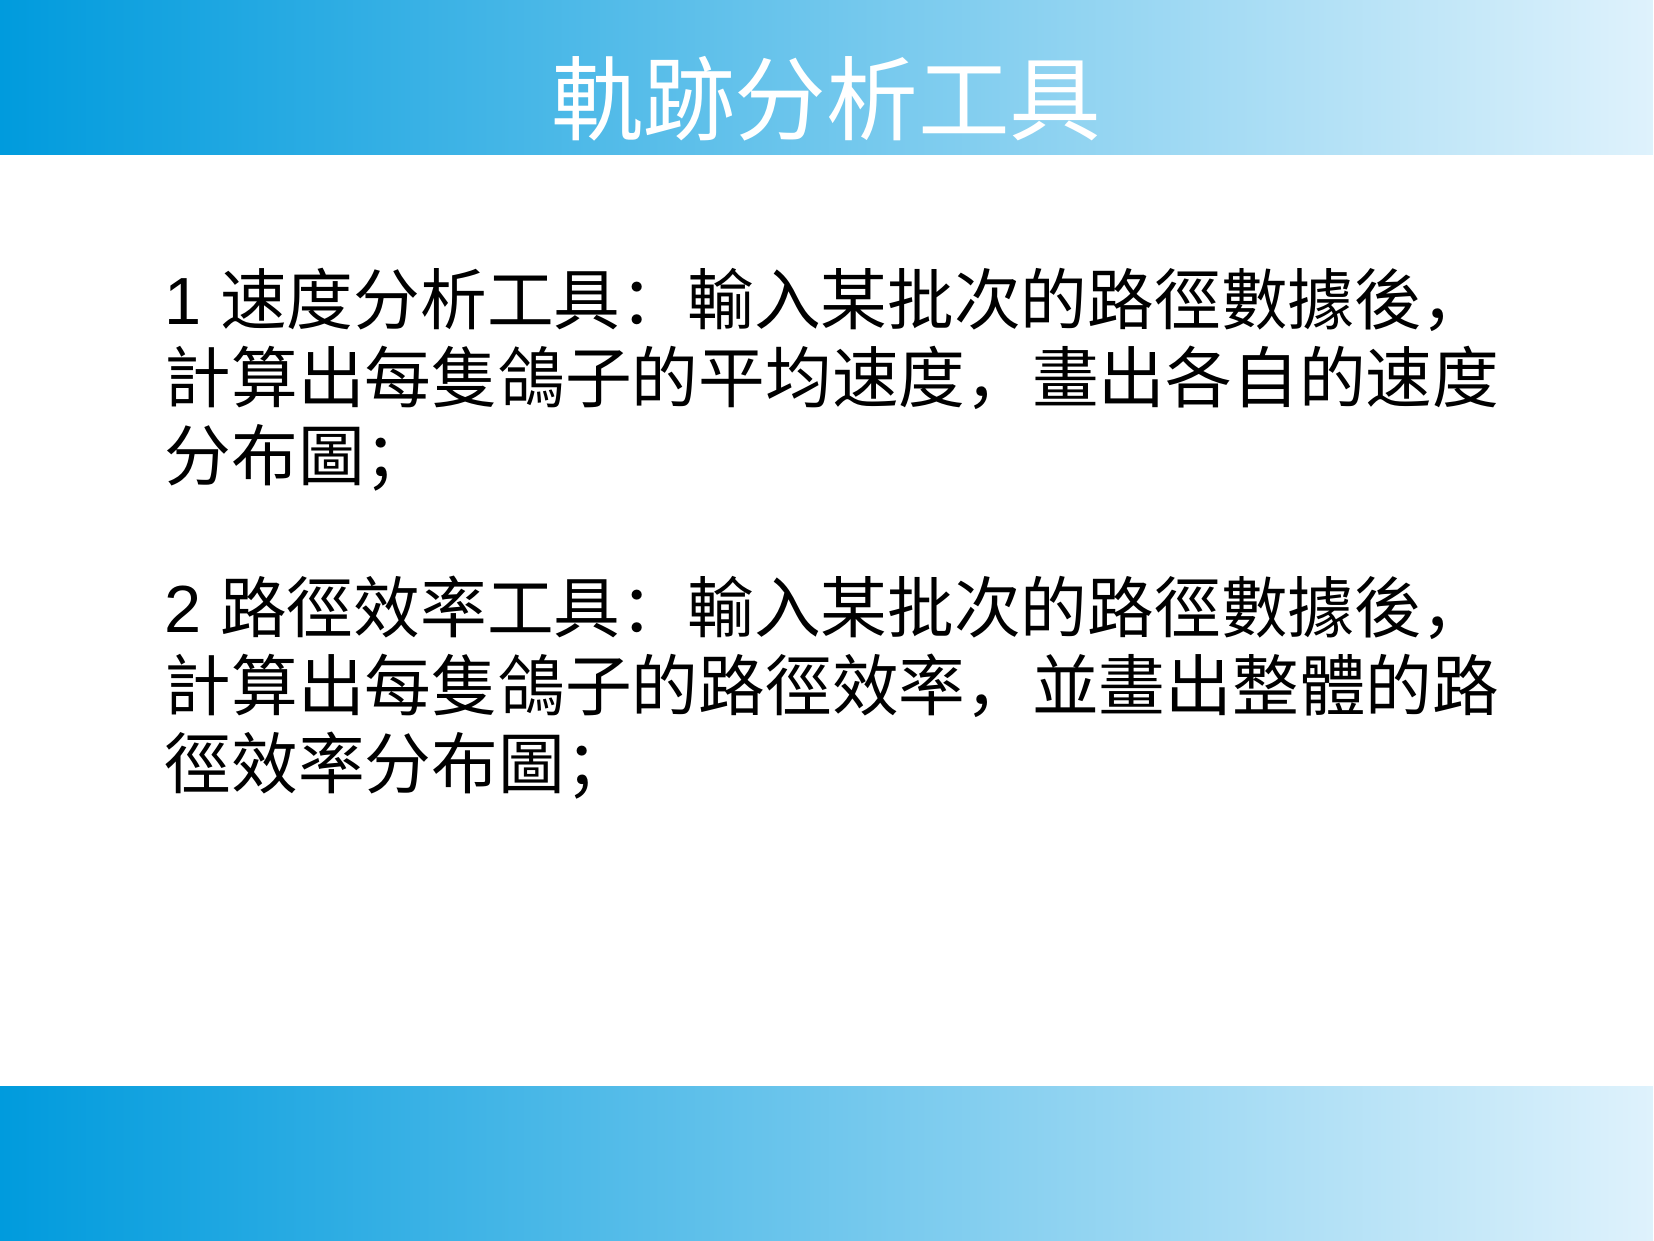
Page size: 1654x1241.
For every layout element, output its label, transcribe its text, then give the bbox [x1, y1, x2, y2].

text_box 1 速度分析工具：輸入某批次的路徑數據後，計算出每隻鴿子的平均速度，畫出各自的速度分布圖； 2 路徑效率工具：輸入某批次的路徑數據後，計算出每隻鴿子的路徑效率，並畫出整體的路徑效率分布圖； [150, 255, 1546, 812]
title 軌跡分析工具 [82, 48, 1571, 156]
